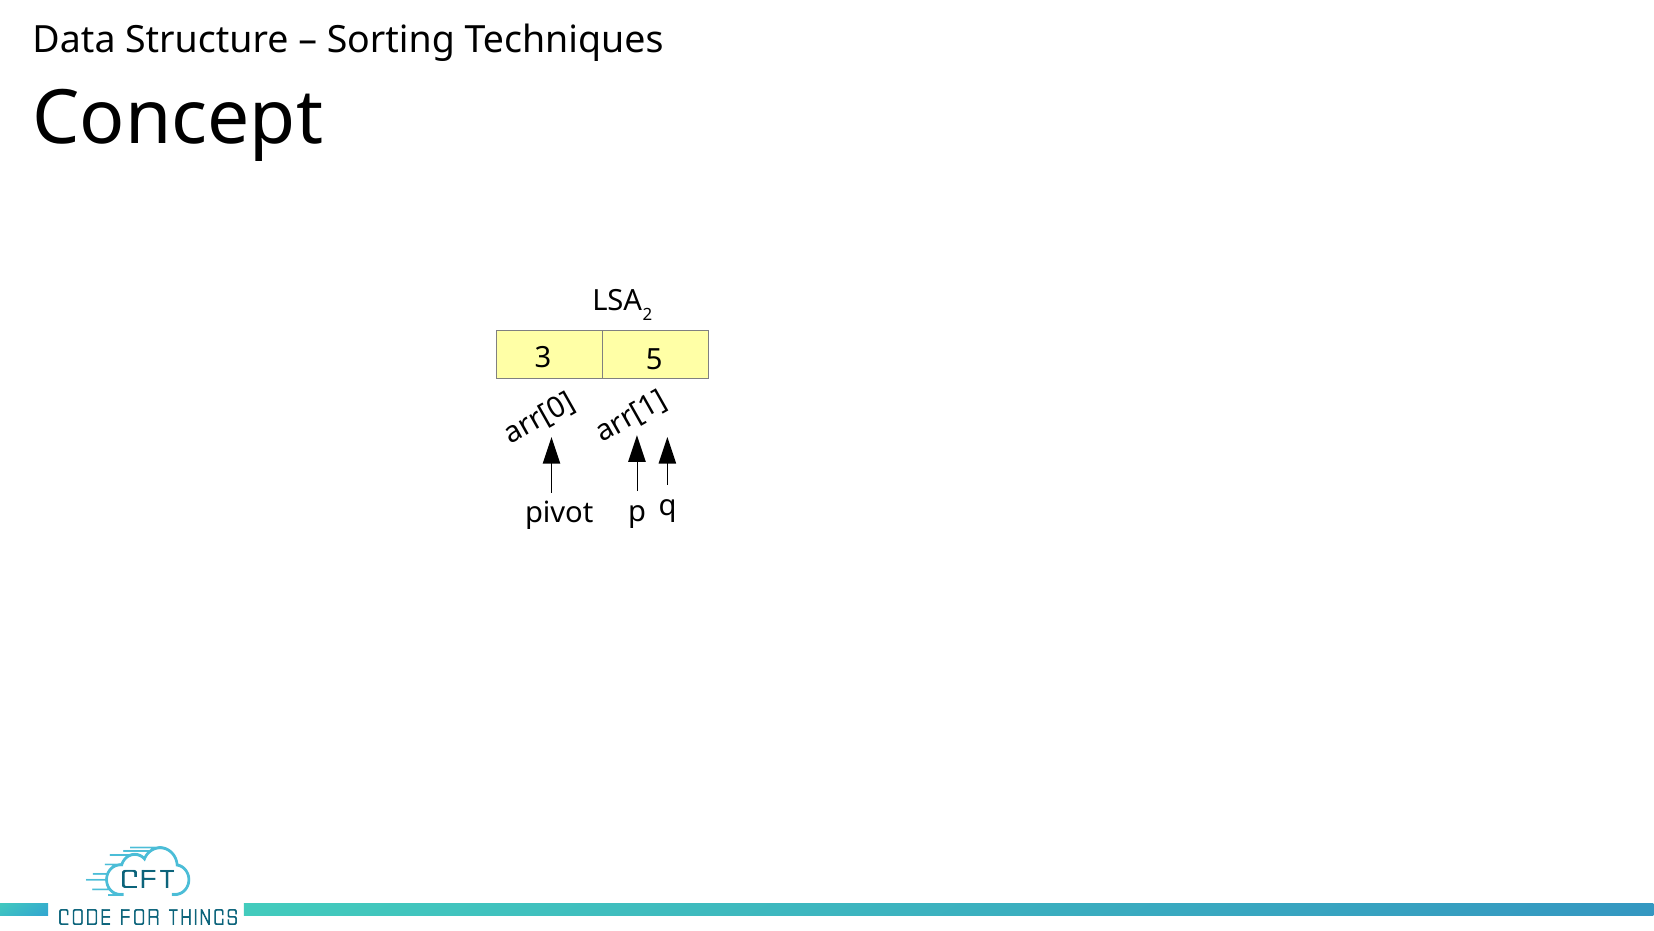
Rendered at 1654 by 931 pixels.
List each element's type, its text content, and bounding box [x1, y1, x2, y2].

text_box 5 [631, 330, 680, 380]
text_box [496, 330, 519, 379]
text_box [568, 330, 631, 379]
text_box [680, 330, 709, 379]
text_box q [643, 477, 692, 527]
text_box LSA2 [577, 271, 674, 328]
text_box pivot [510, 484, 614, 534]
text_box 3 [519, 328, 568, 379]
text_box arr[0] [478, 361, 601, 470]
text_box p [613, 482, 662, 532]
picture [59, 846, 237, 925]
text_box arr[1] [569, 361, 697, 468]
title Data Structure – Sorting Techniques Concept [32, 12, 1184, 166]
